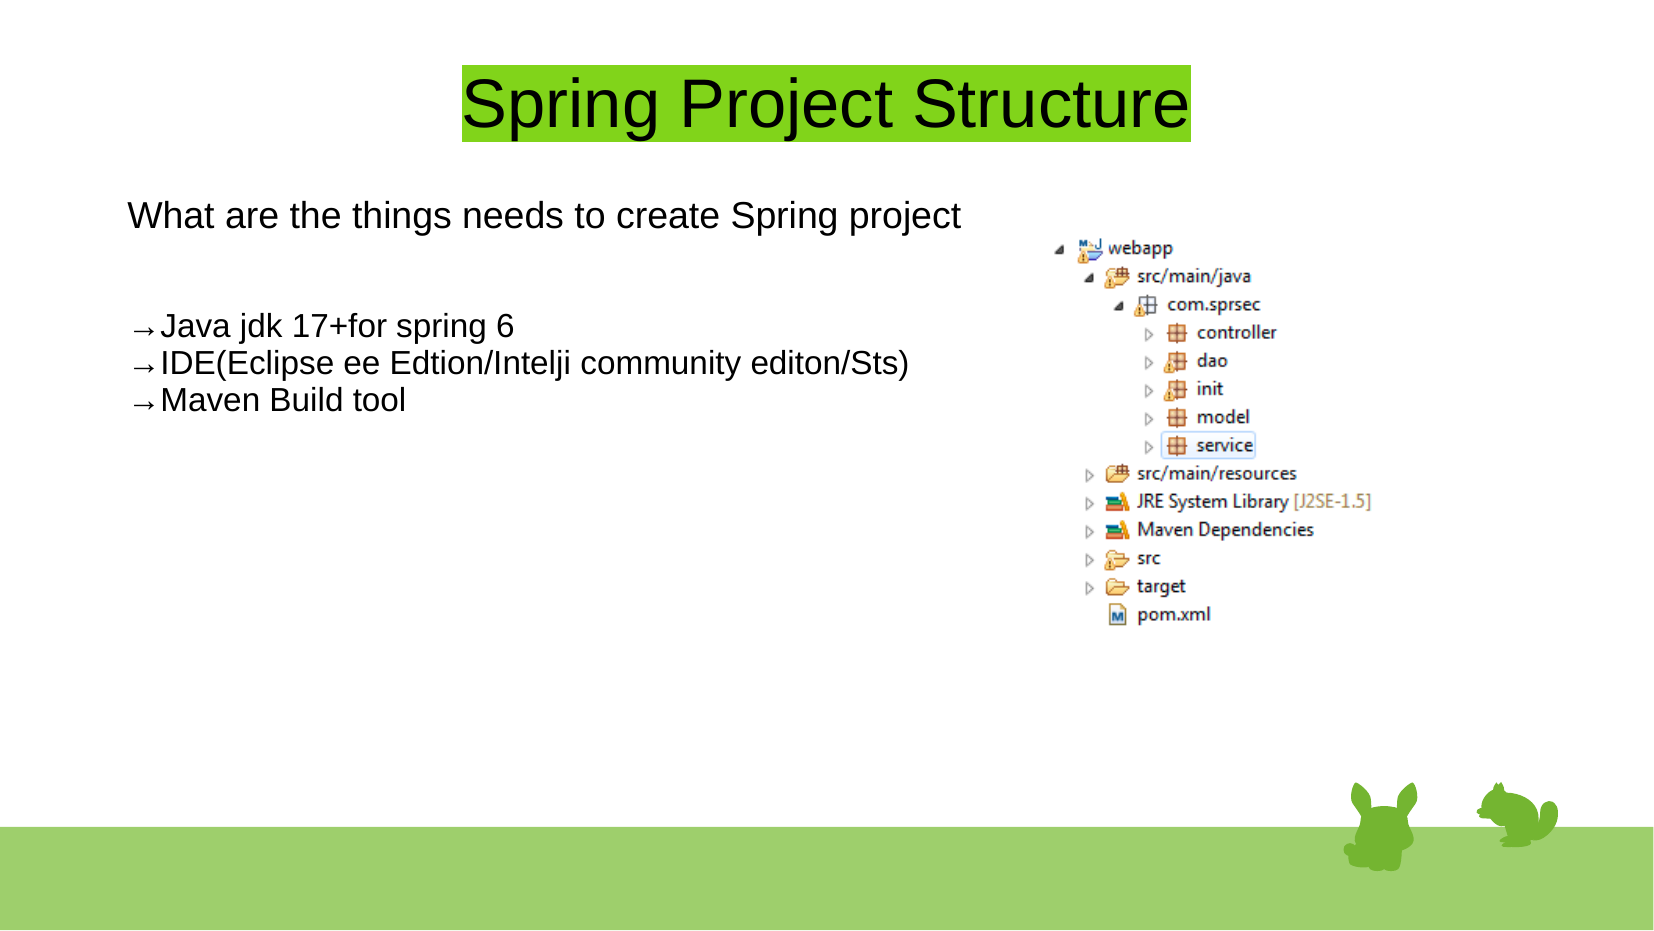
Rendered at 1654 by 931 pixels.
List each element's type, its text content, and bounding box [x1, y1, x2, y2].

text_box What are the things needs to create Spring project [112, 187, 979, 245]
text_box →Java jdk 17+for spring 6 →IDE(Eclipse ee Edtion/Intelji community editon/Sts) →Maven Build tool [112, 300, 924, 426]
title Spring Project Structure [88, 29, 1565, 178]
picture [1050, 234, 1439, 638]
